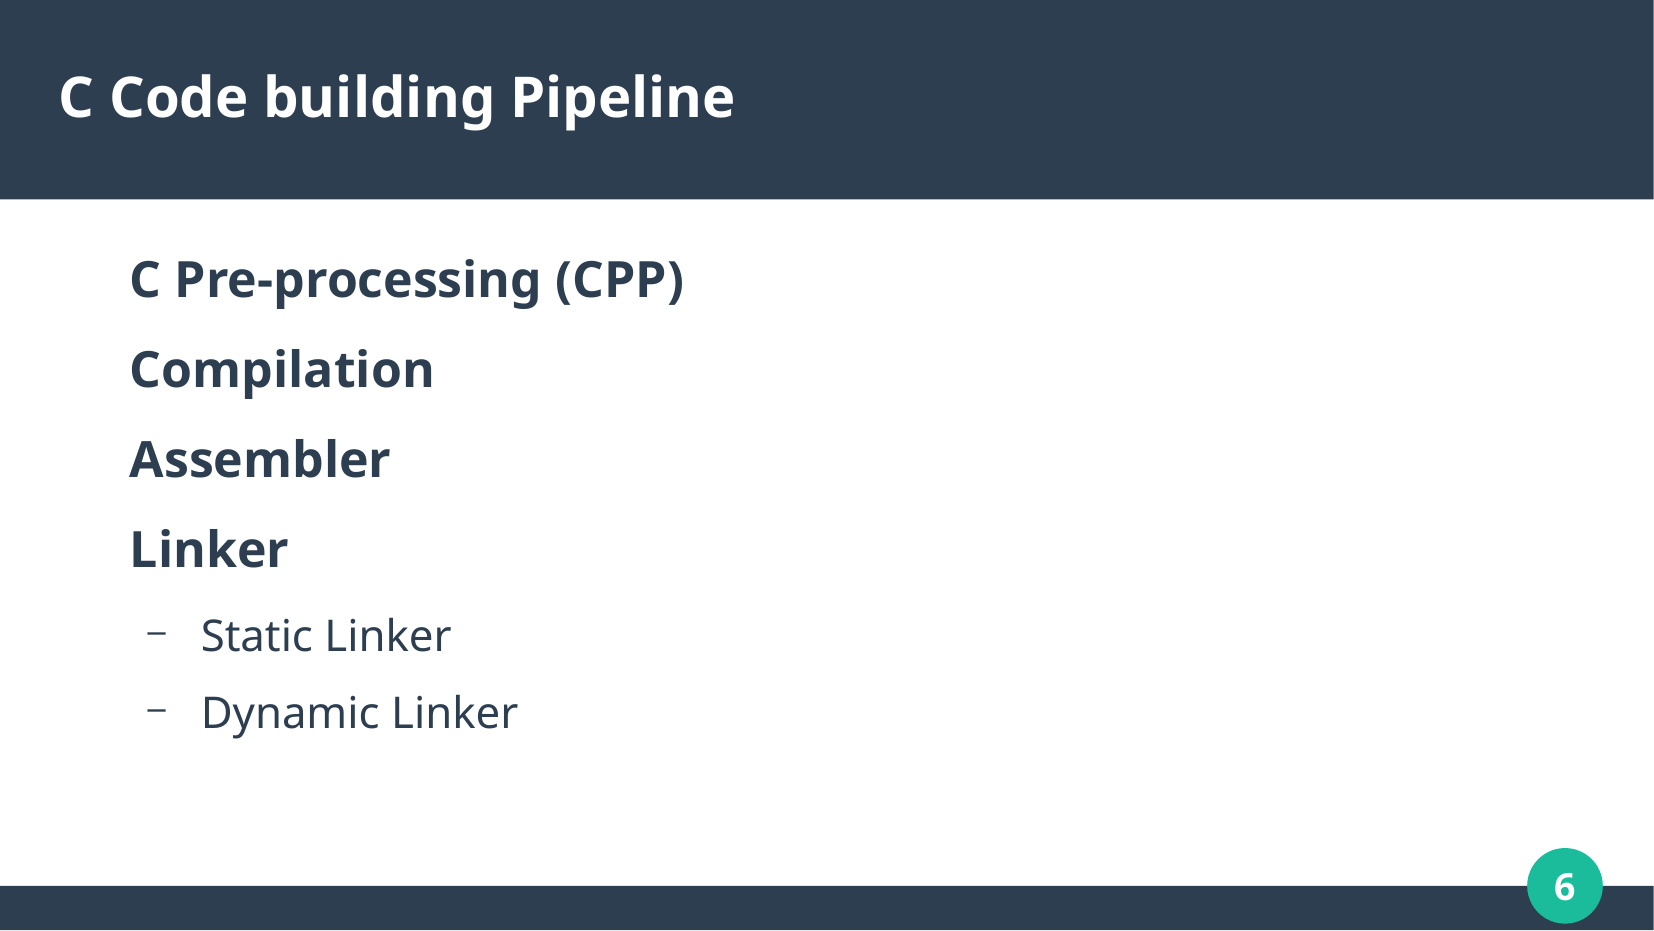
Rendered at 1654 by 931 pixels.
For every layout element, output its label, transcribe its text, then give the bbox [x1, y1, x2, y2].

list C Pre-processing (CPP) Compilation Assembler Linker Static Linker Dynamic Linker [59, 243, 1595, 864]
title C Code building Pipeline [59, 37, 1595, 156]
